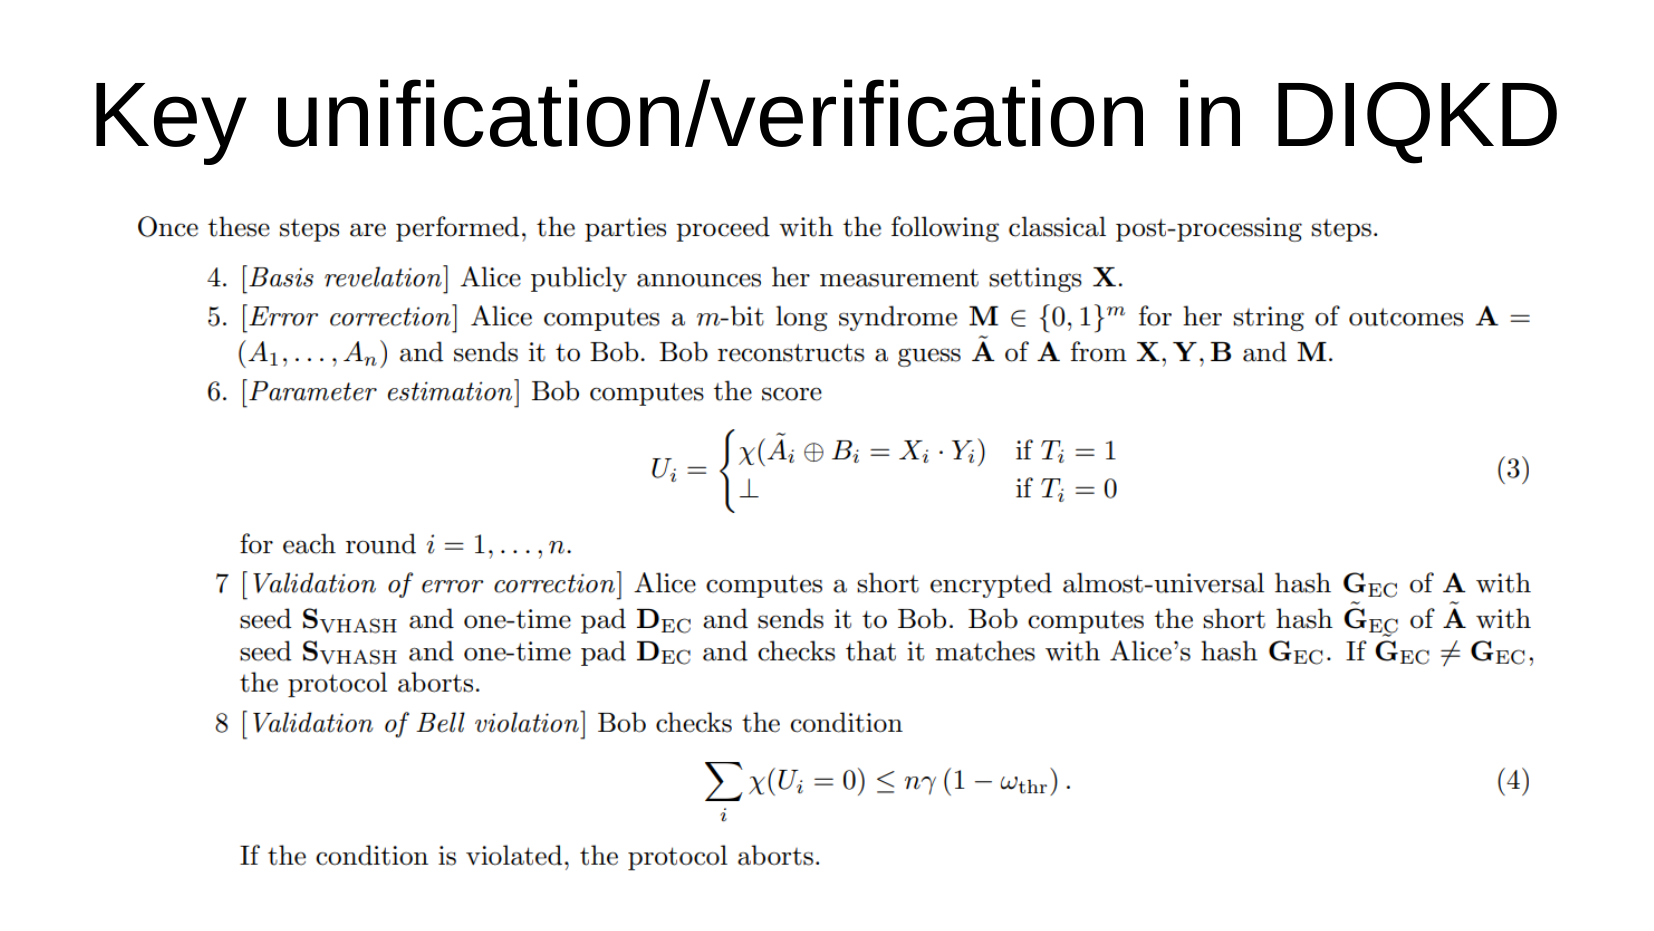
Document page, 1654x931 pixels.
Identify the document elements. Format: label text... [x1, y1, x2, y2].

title Key unification/verification in DIQKD [82, 37, 1571, 193]
picture [88, 206, 1569, 886]
